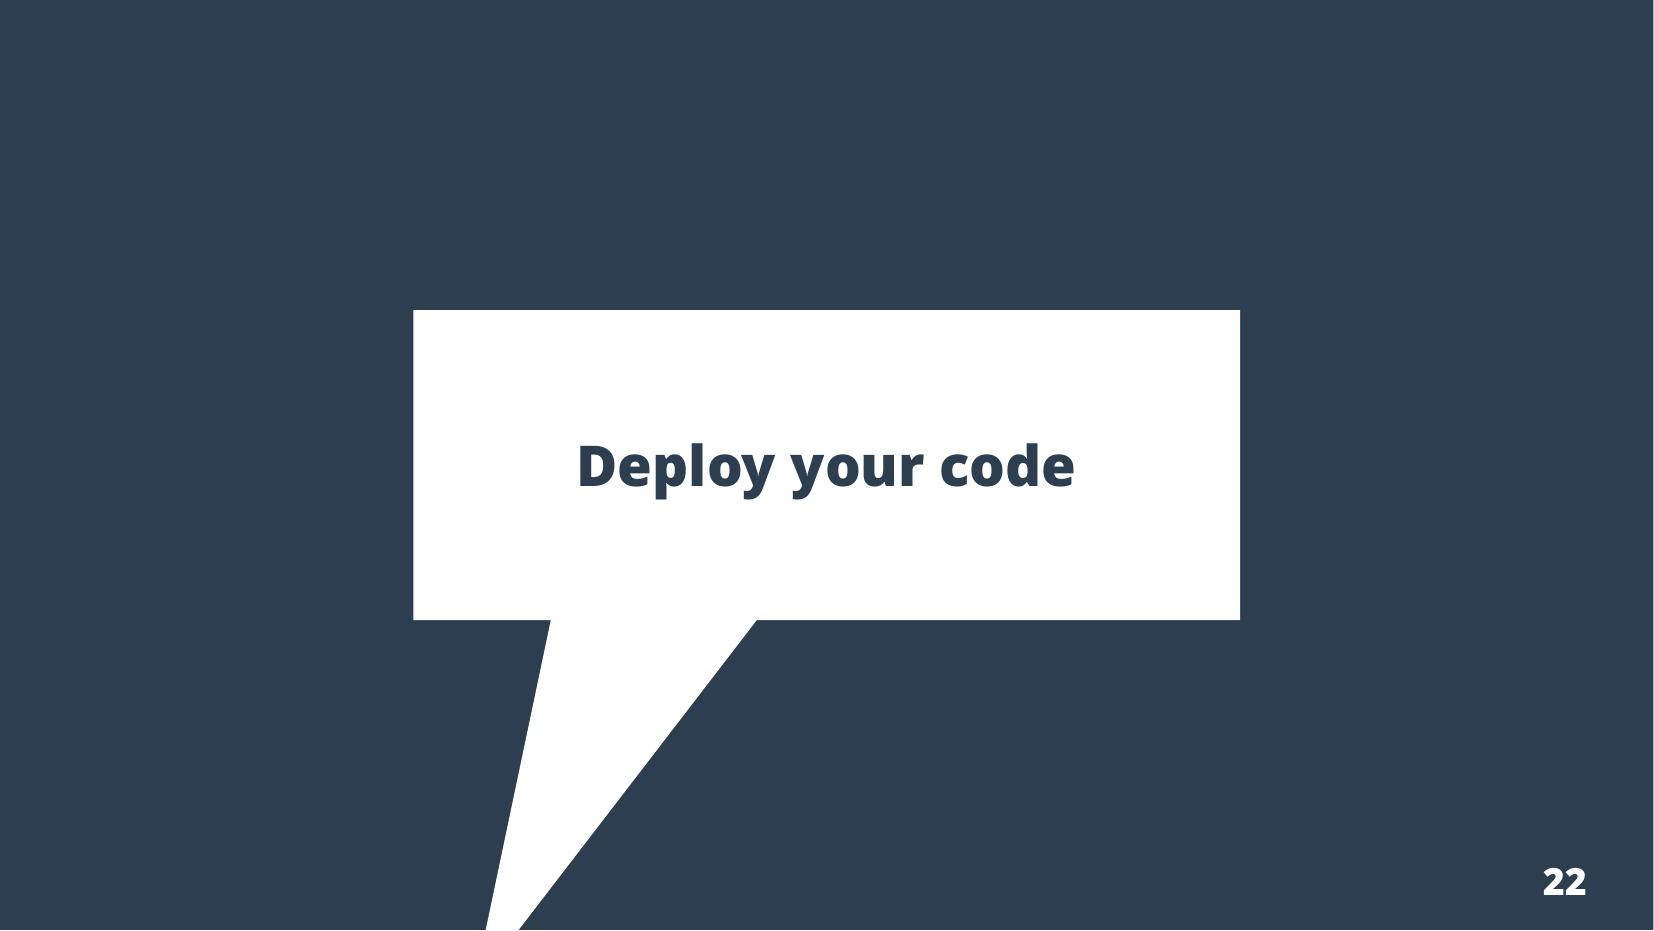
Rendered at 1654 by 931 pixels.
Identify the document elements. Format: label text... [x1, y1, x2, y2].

title Deploy your code [442, 332, 1211, 598]
